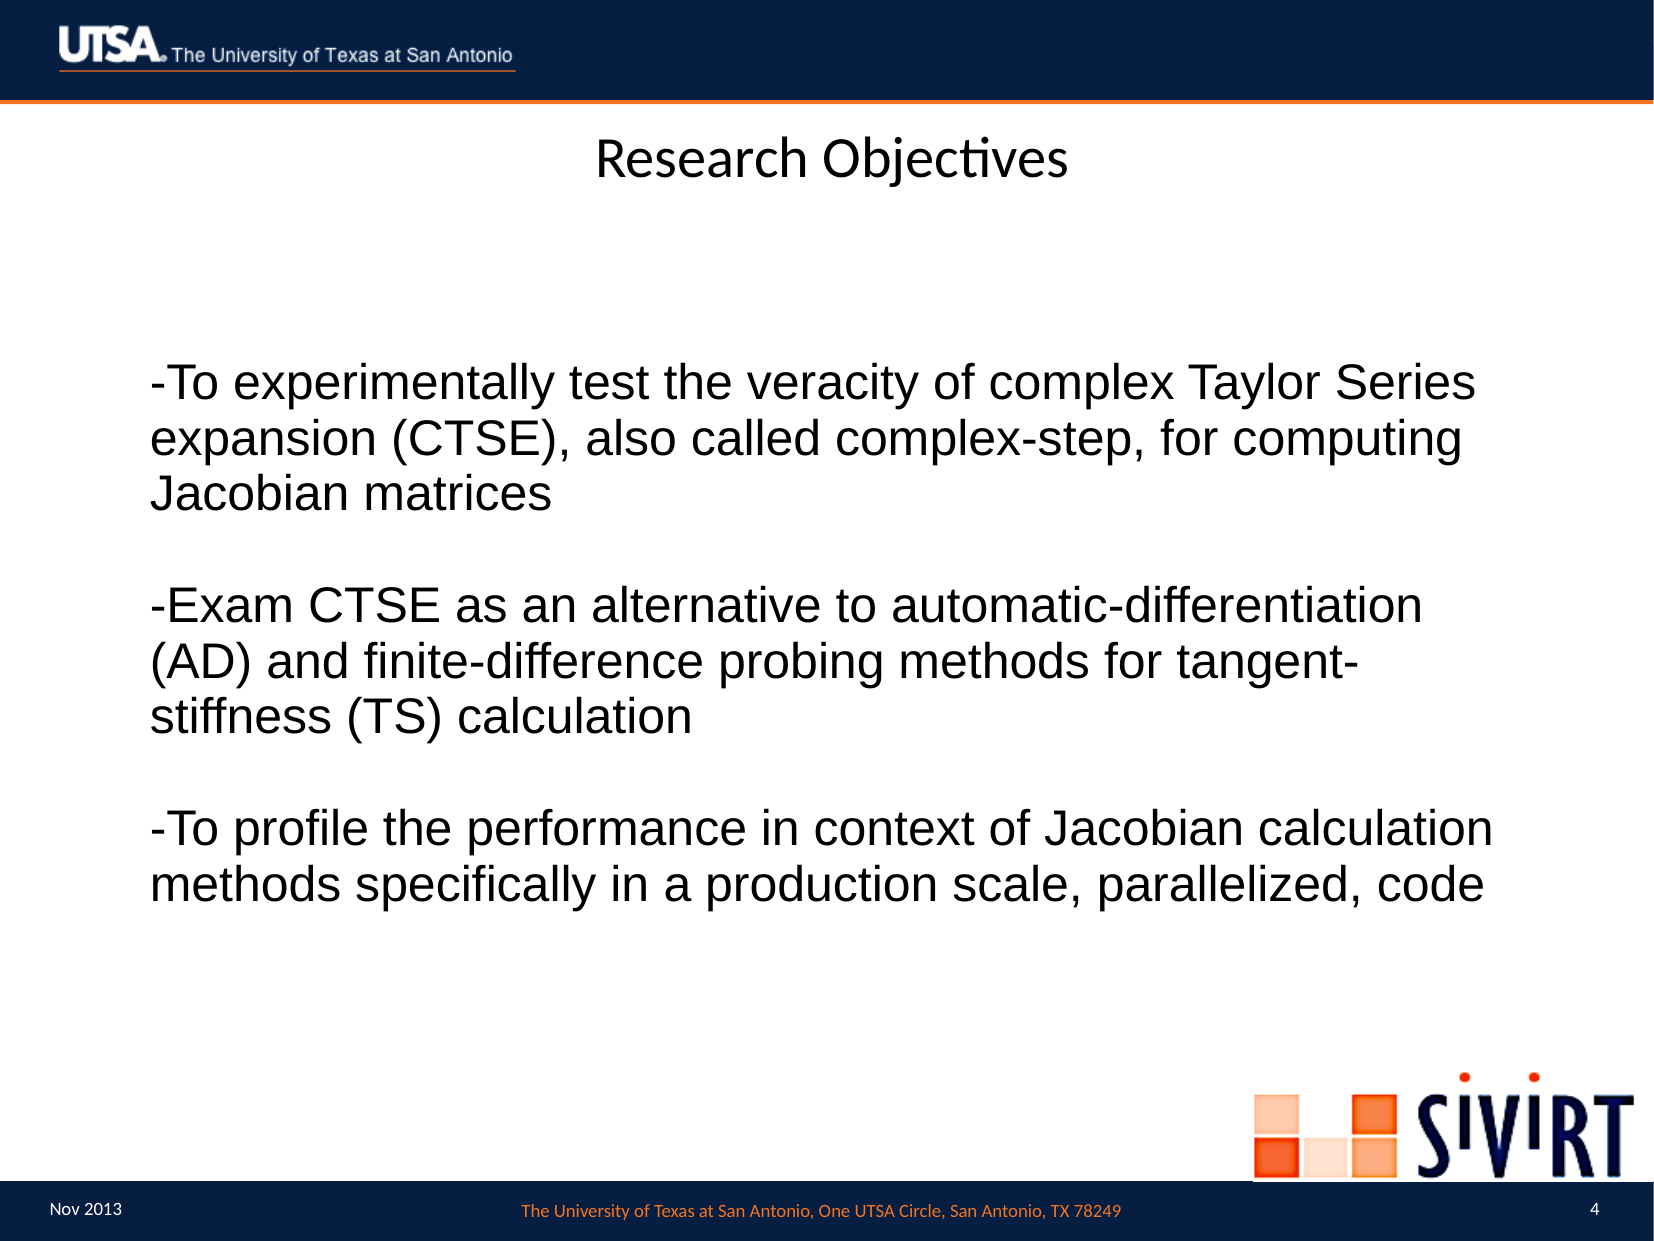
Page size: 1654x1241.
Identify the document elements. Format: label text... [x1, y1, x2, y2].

picture [1253, 1064, 1654, 1182]
text_box -To experimentally test the veracity of complex Taylor Series expansion (CTSE), also called complex-step, for computing Jacobian matrices -Exam CTSE as an alternative to automatic-differentiation (AD) and finite-difference probing methods for tangent-stiffness (TS) calculation -To profile the performance in context of Jacobian calculation methods specifically in a production scale, parallelized, code [135, 346, 1516, 1079]
picture [0, 0, 1654, 100]
title Research Objectives [51, 30, 1614, 296]
